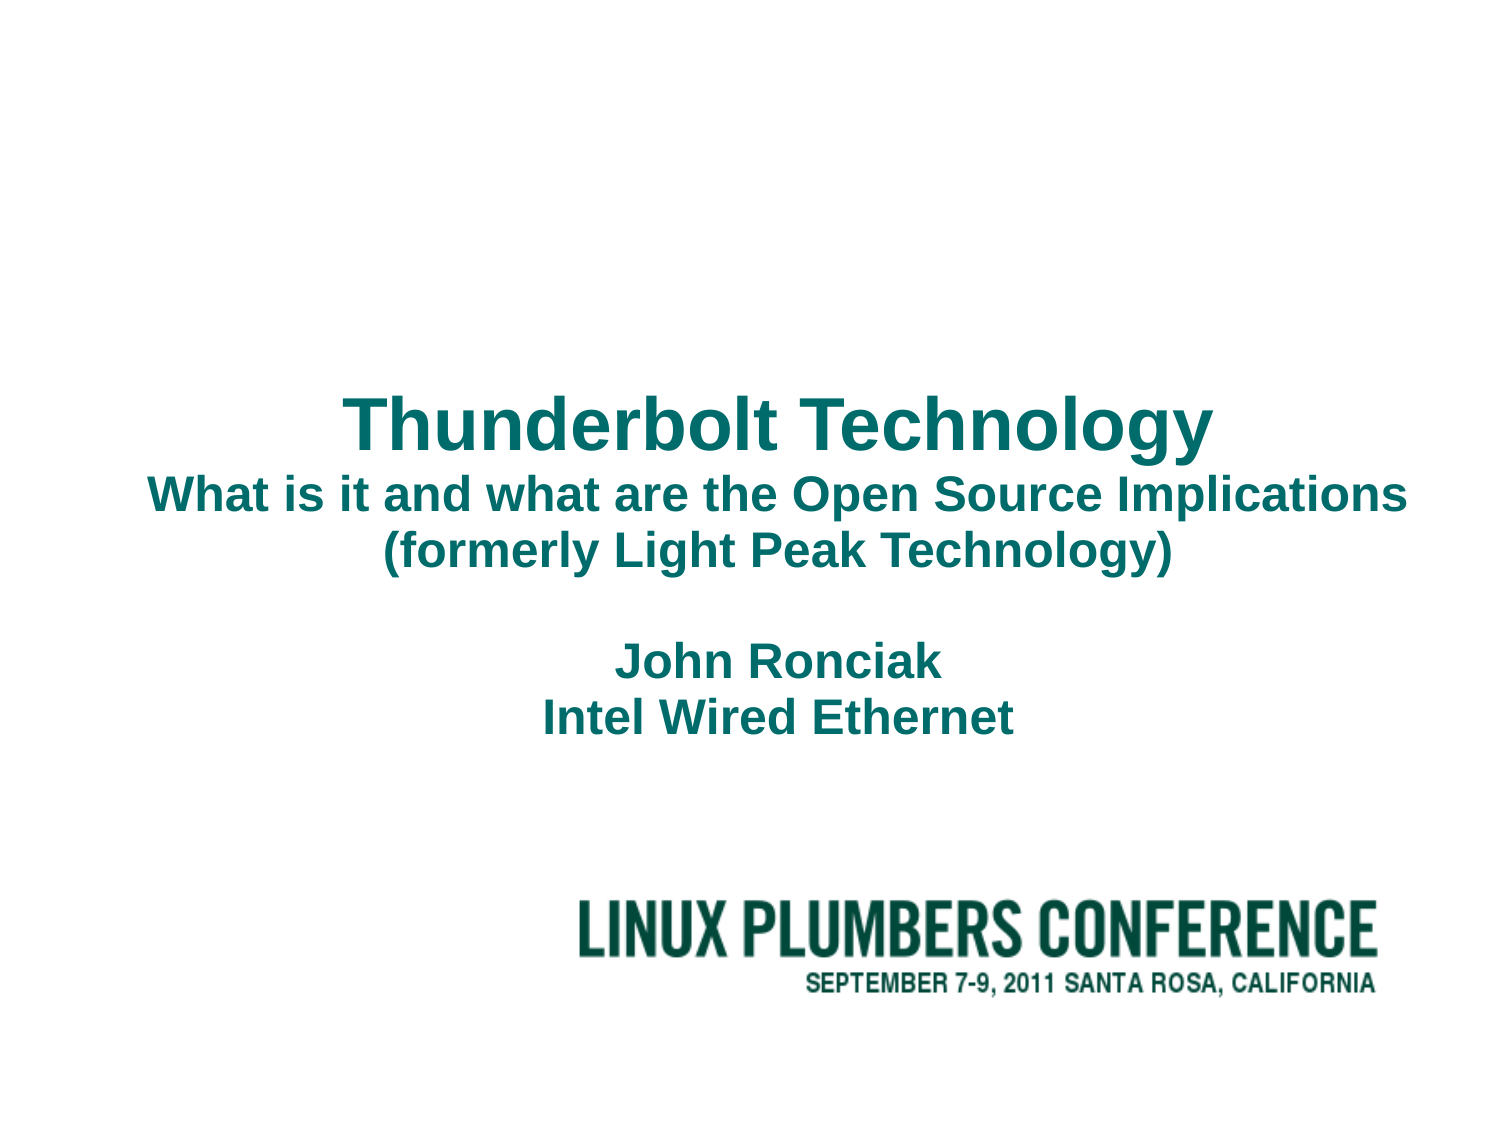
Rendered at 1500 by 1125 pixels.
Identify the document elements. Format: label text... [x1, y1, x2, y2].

text_box Thunderbolt Technology What is it and what are the Open Source Implications (formerly Light Peak Technology) John Ronciak Intel Wired Ethernet [132, 375, 1426, 788]
picture [565, 862, 1388, 1013]
